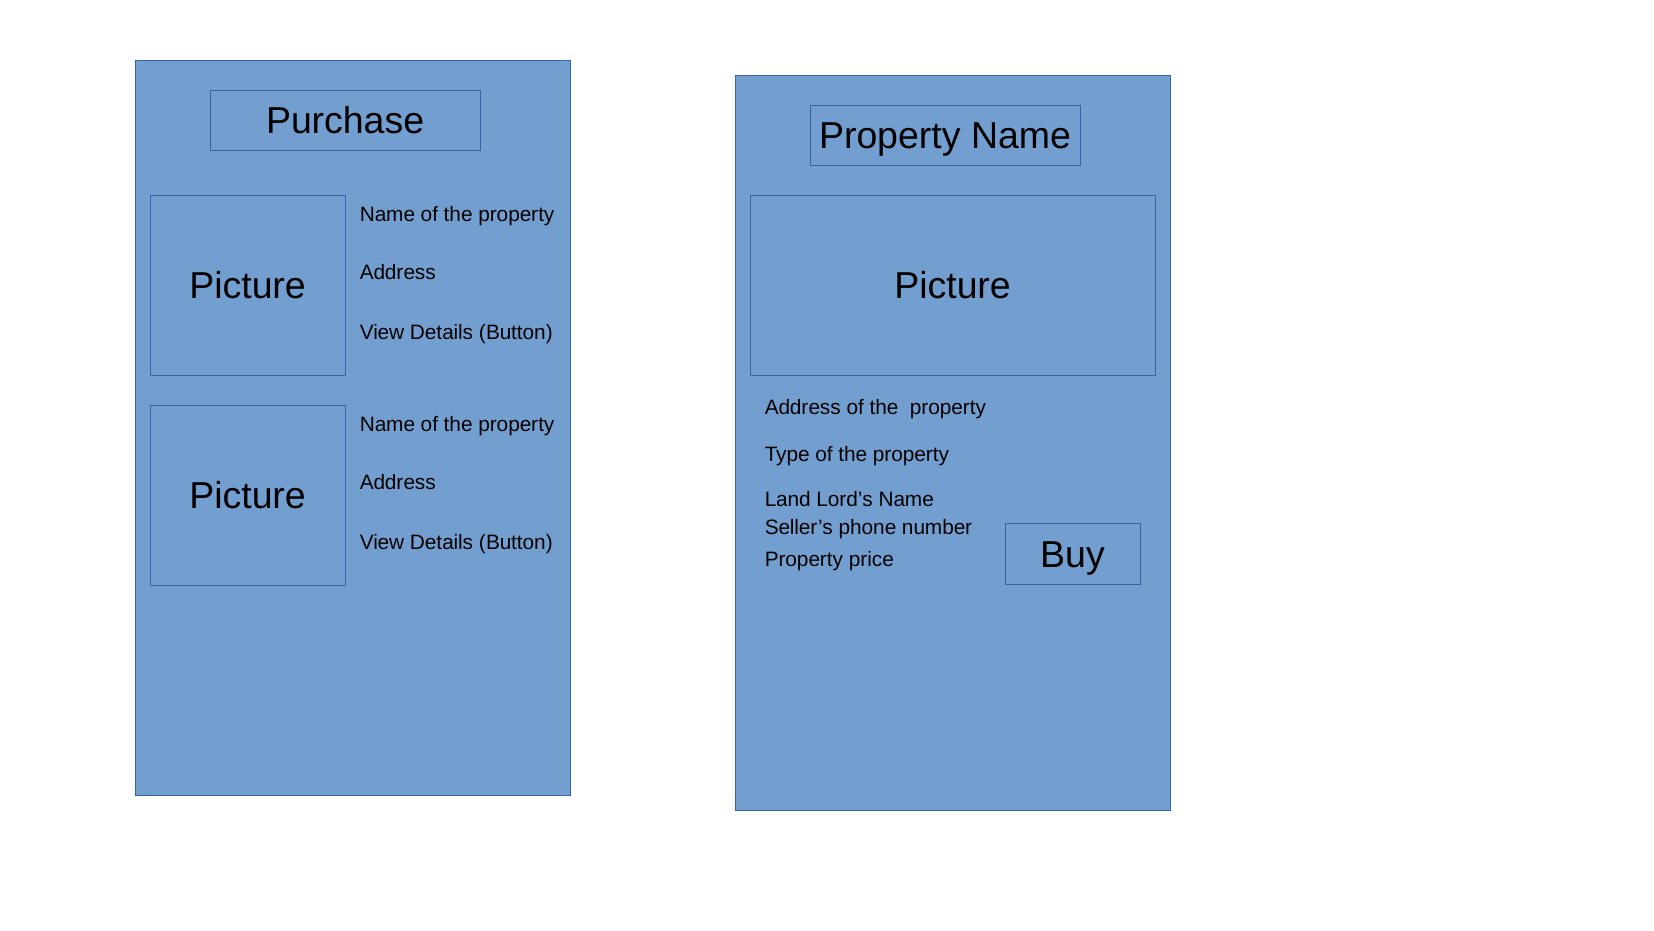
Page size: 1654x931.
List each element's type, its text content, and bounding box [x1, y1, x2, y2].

text_box Picture [150, 405, 345, 586]
text_box Address of the property [750, 388, 1096, 427]
text_box Address [345, 253, 571, 313]
text_box Picture [750, 195, 1156, 376]
text_box Type of the property [750, 435, 976, 474]
text_box Land Lord’s Name [750, 480, 1111, 508]
text_box View Details (Button) [345, 523, 571, 586]
text_box View Details (Button) [345, 313, 571, 376]
text_box Picture [150, 195, 345, 376]
text_box Name of the property [345, 195, 571, 253]
text_box Name of the property [345, 405, 571, 463]
text_box Buy [1005, 523, 1141, 585]
text_box [735, 75, 1171, 811]
text_box Purchase [210, 90, 481, 151]
text_box Property Name [810, 105, 1081, 166]
text_box Property price [750, 556, 1005, 579]
text_box [135, 60, 571, 796]
text_box Address [345, 463, 571, 523]
text_box Seller’s phone number [750, 508, 1111, 556]
